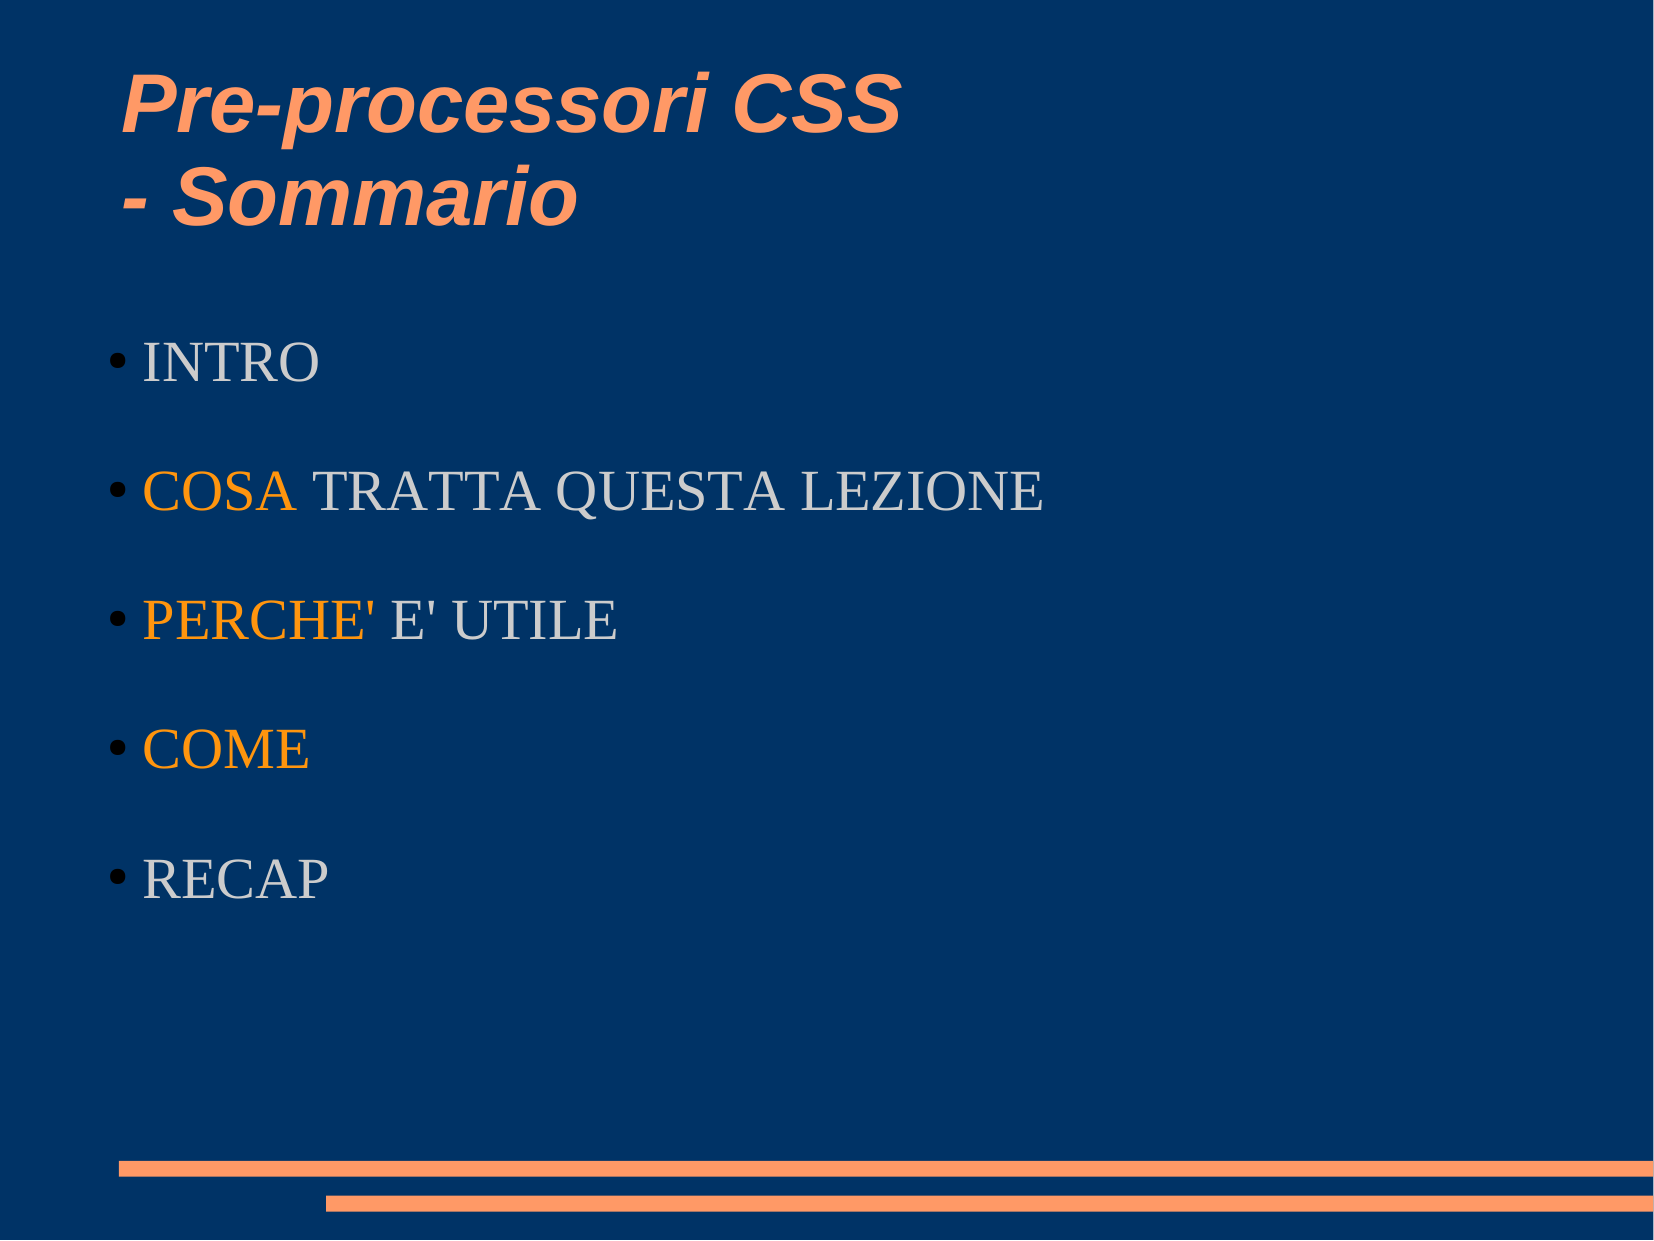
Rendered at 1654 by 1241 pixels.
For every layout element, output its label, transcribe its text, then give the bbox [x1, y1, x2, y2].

subtitle INTRO COSA TRATTA QUESTA LEZIONE PERCHE' E' UTILE COME RECAP [107, 215, 1547, 1026]
title Pre-processori CSS - Sommario [121, 46, 1534, 215]
